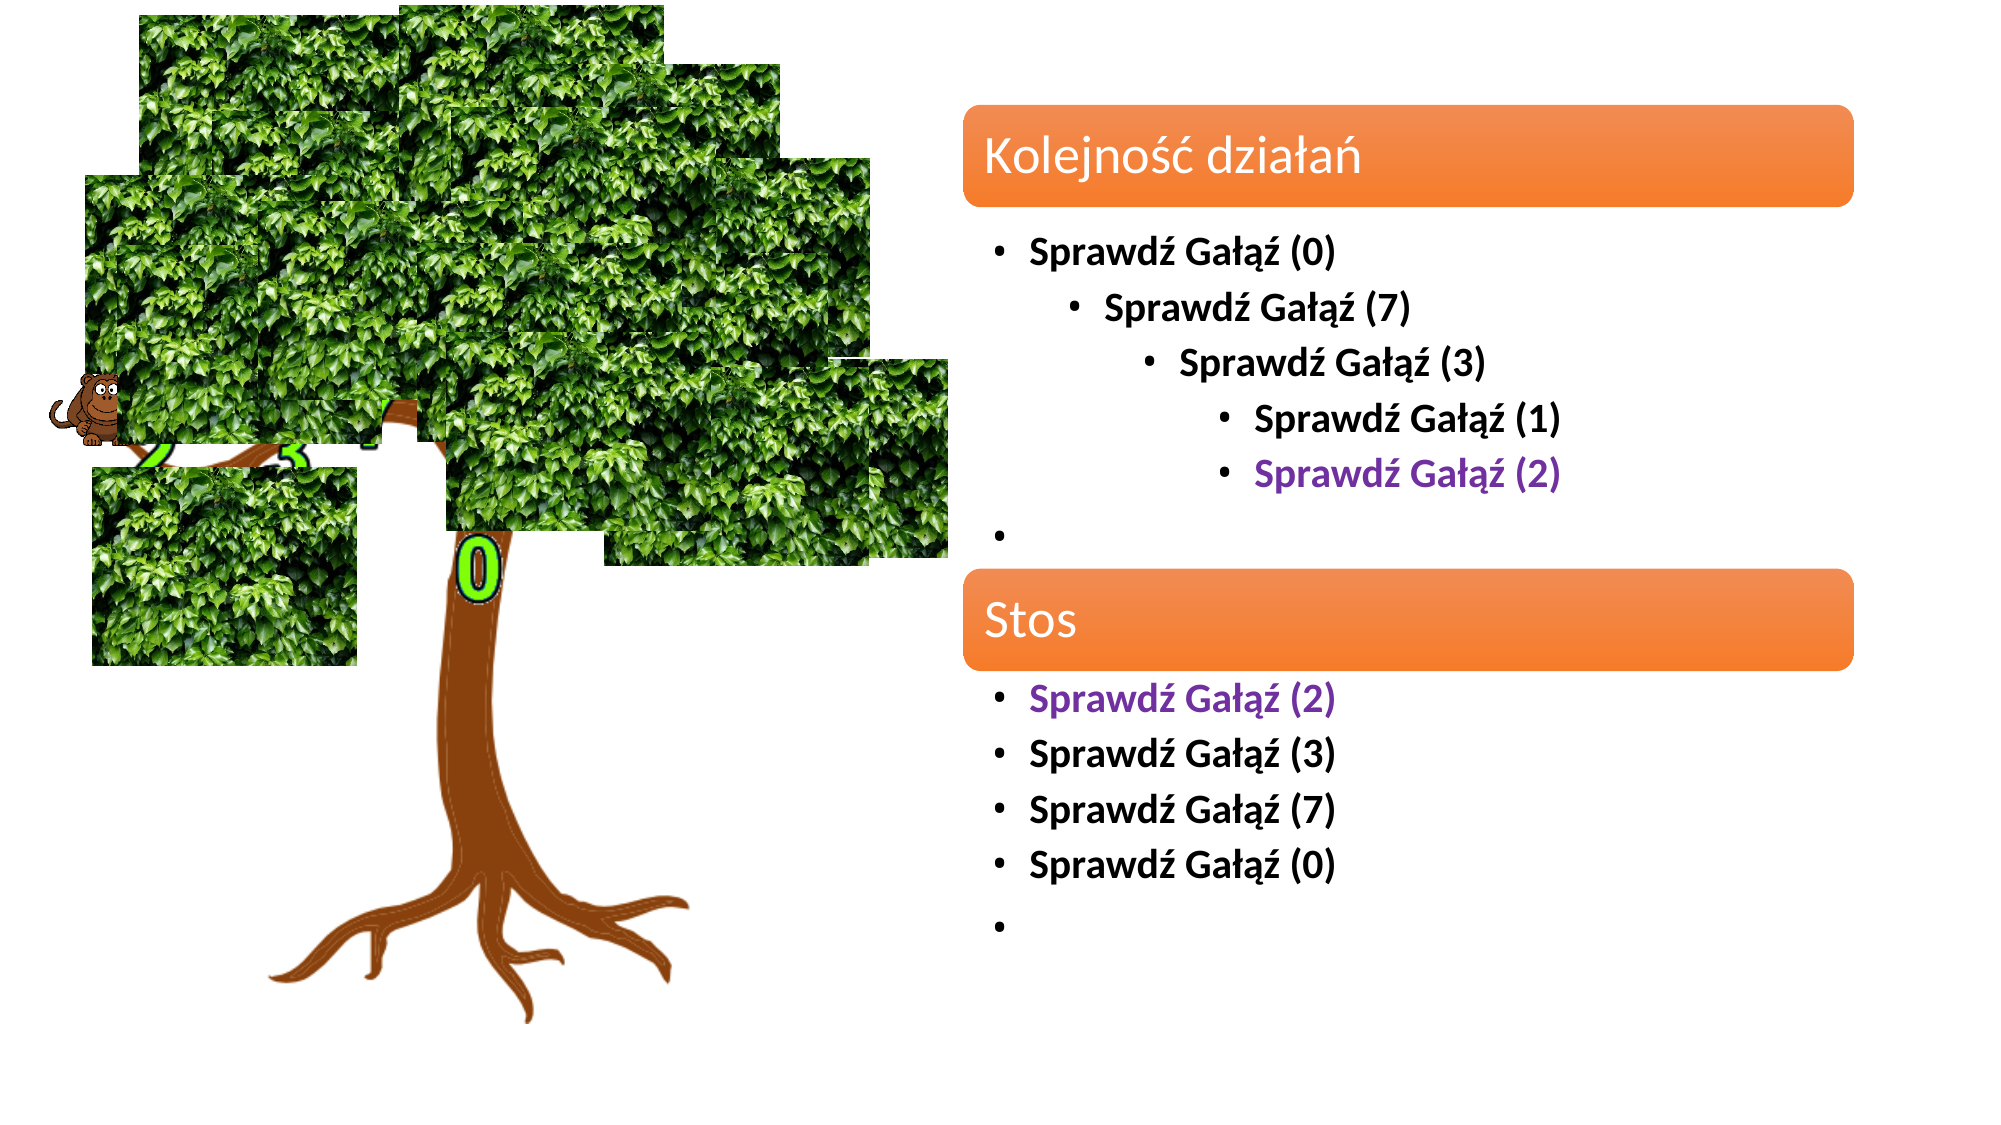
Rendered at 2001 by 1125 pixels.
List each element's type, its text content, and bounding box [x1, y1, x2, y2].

picture [49, 5, 948, 1024]
text_box Sprawdź Gałąź (0) Sprawdź Gałąź (7) Sprawdź Gałąź (3) Sprawdź Gałąź (1) Sprawdź Gałąź (2) [963, 224, 1854, 569]
text_box Sprawdź Gałąź (2) Sprawdź Gałąź (3) Sprawdź Gałąź (7) Sprawdź Gałąź (0) [963, 671, 1854, 954]
text_box Stos [963, 568, 1854, 671]
text_box Kolejność działań [963, 104, 1854, 208]
